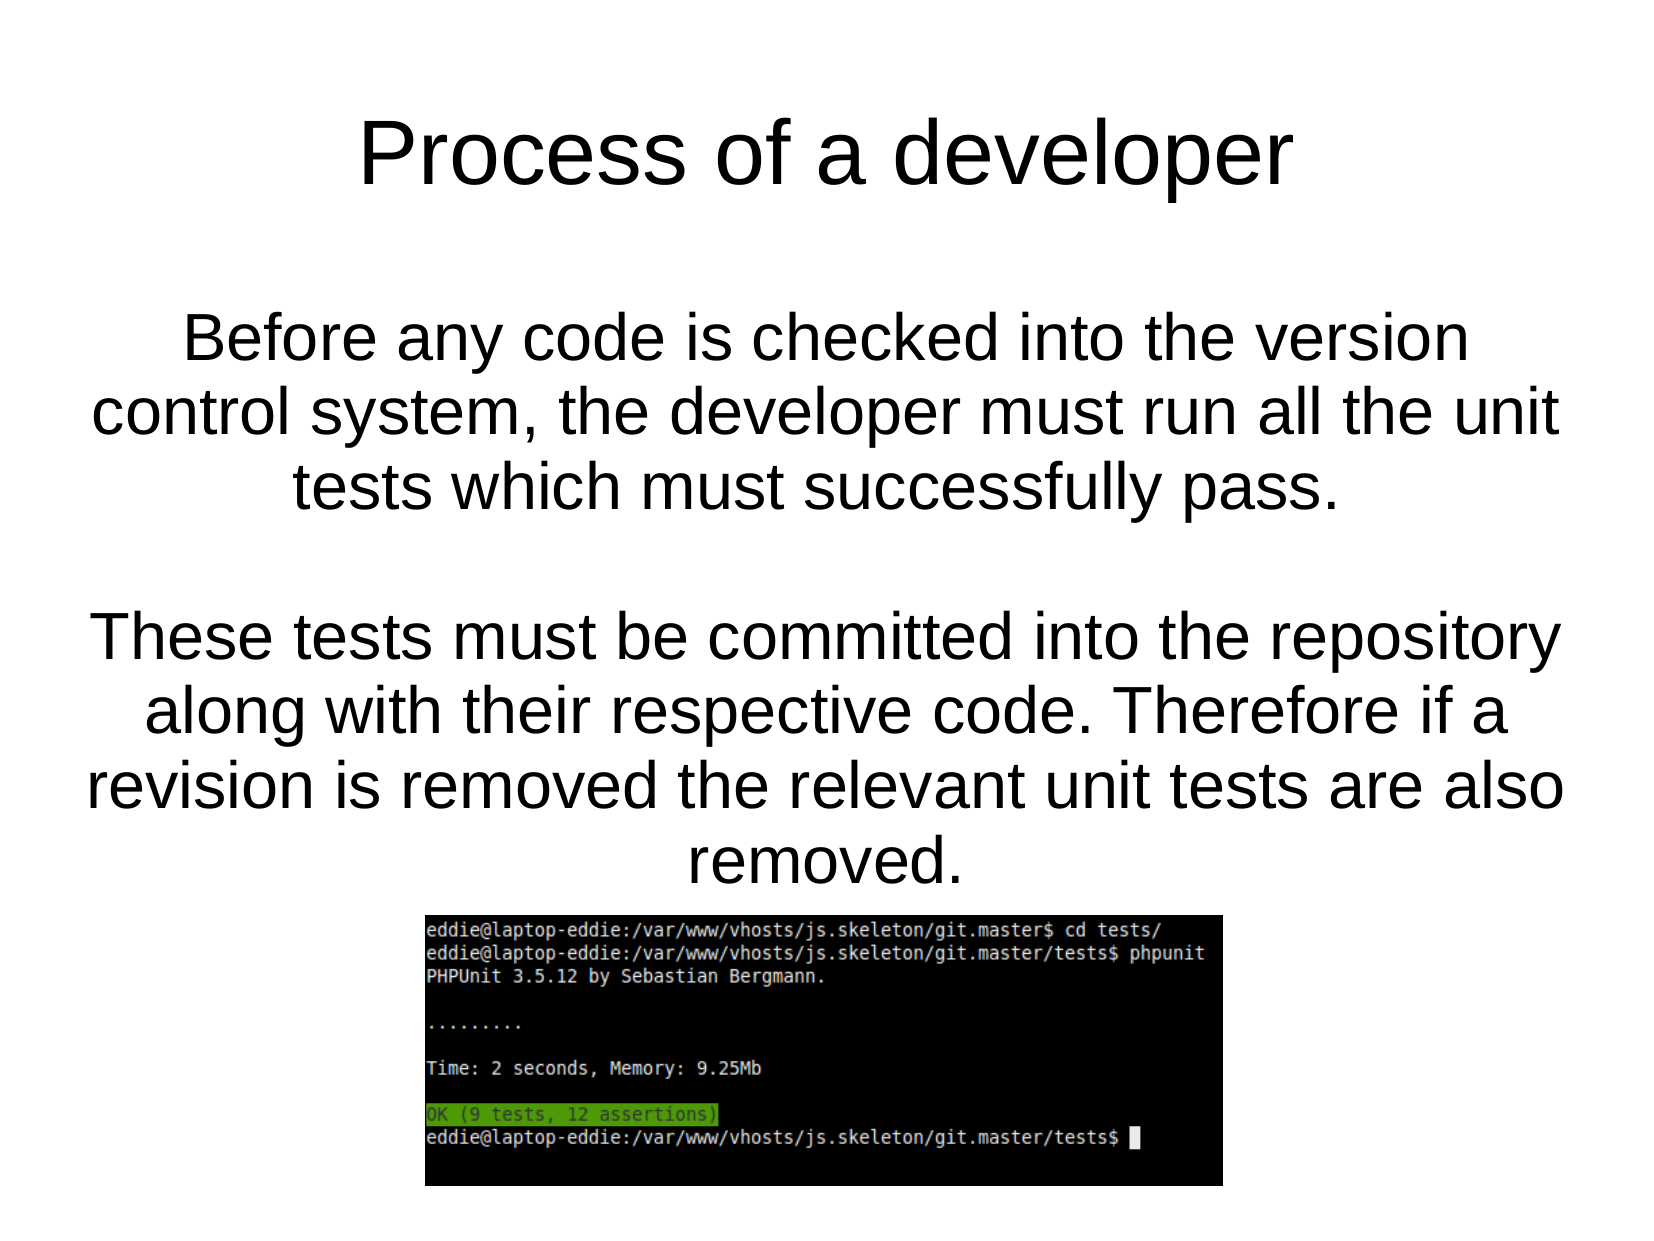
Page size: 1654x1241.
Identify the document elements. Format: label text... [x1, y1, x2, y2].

title Process of a developer [82, 56, 1571, 250]
subtitle Before any code is checked into the version control system, the developer must run all the unit tests which must successfully pass. These tests must be committed into the repository along with their respective code. Therefore if a revision is removed the relevant unit tests are also removed. [82, 297, 1571, 975]
picture [425, 915, 1223, 1186]
